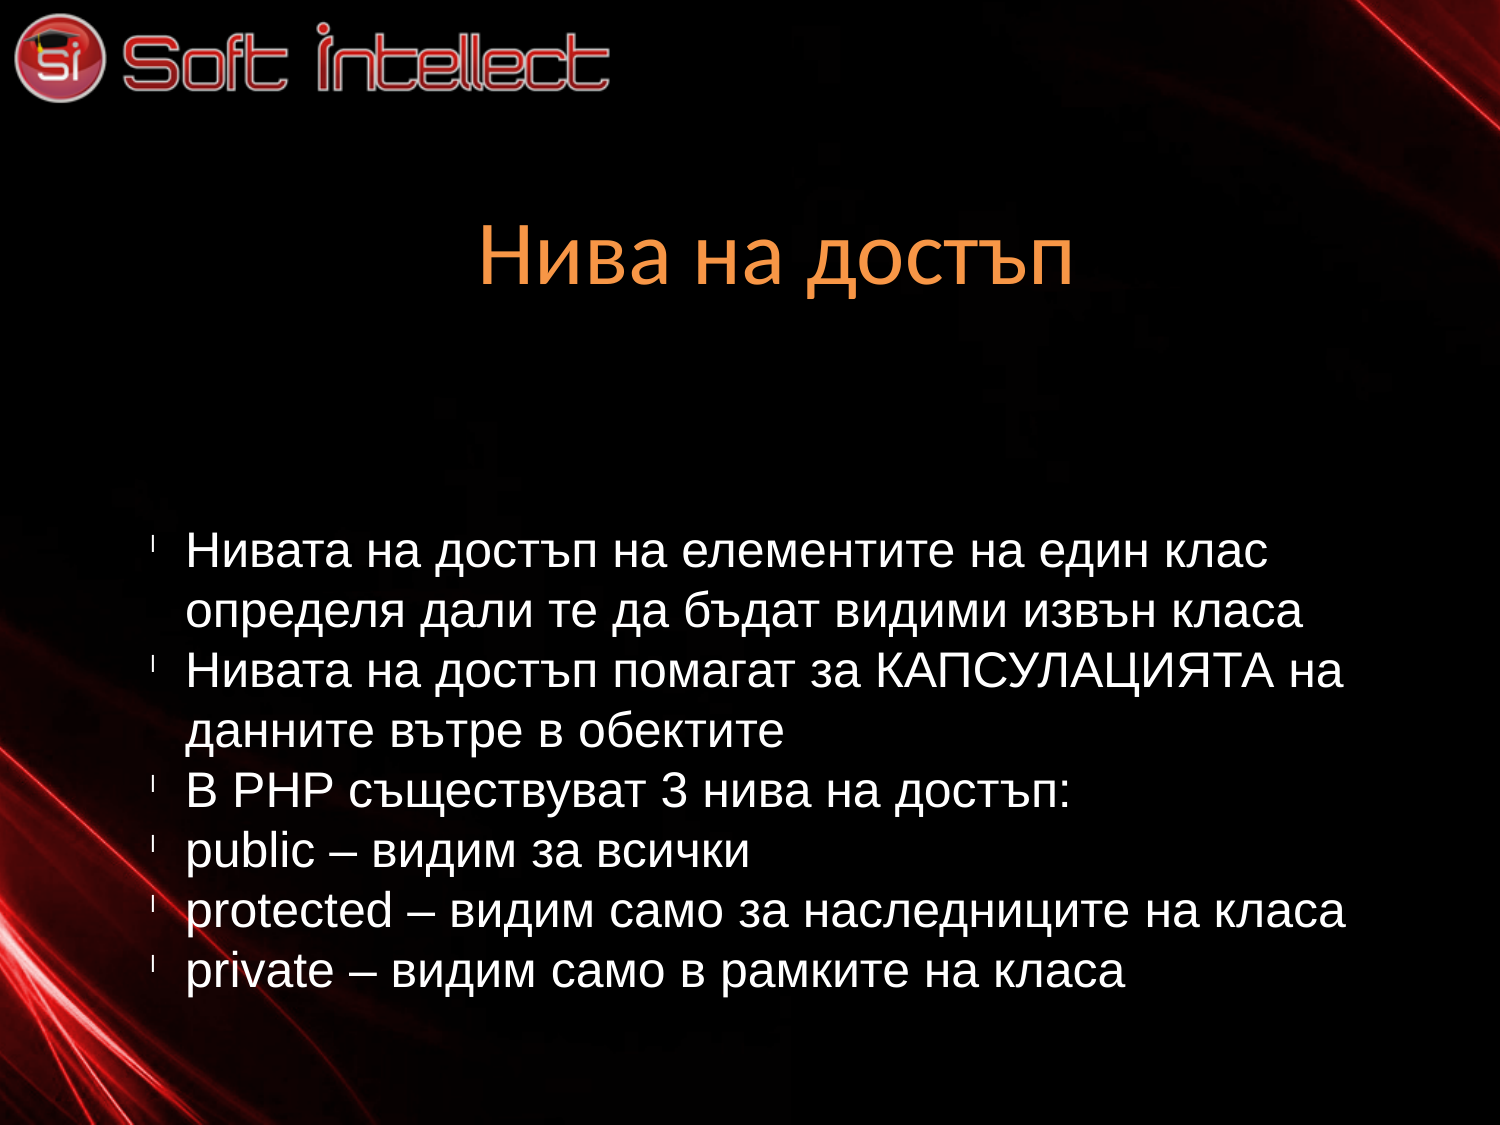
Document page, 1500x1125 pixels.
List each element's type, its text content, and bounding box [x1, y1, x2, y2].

text_box Нива на достъп [150, 127, 1425, 368]
picture [0, 0, 1500, 1125]
text_box Нивата на достъп на елементите на един клас определя дали те да бъдат видими извън класа Нивата на достъп помагат за КАПСУЛАЦИЯТА на данните вътре в обектите В PHP съществуват 3 нива на достъп: public – видим за всички protected – видим само за наследниците на класа privatе – видим само в рамките на класа [135, 510, 1470, 1125]
